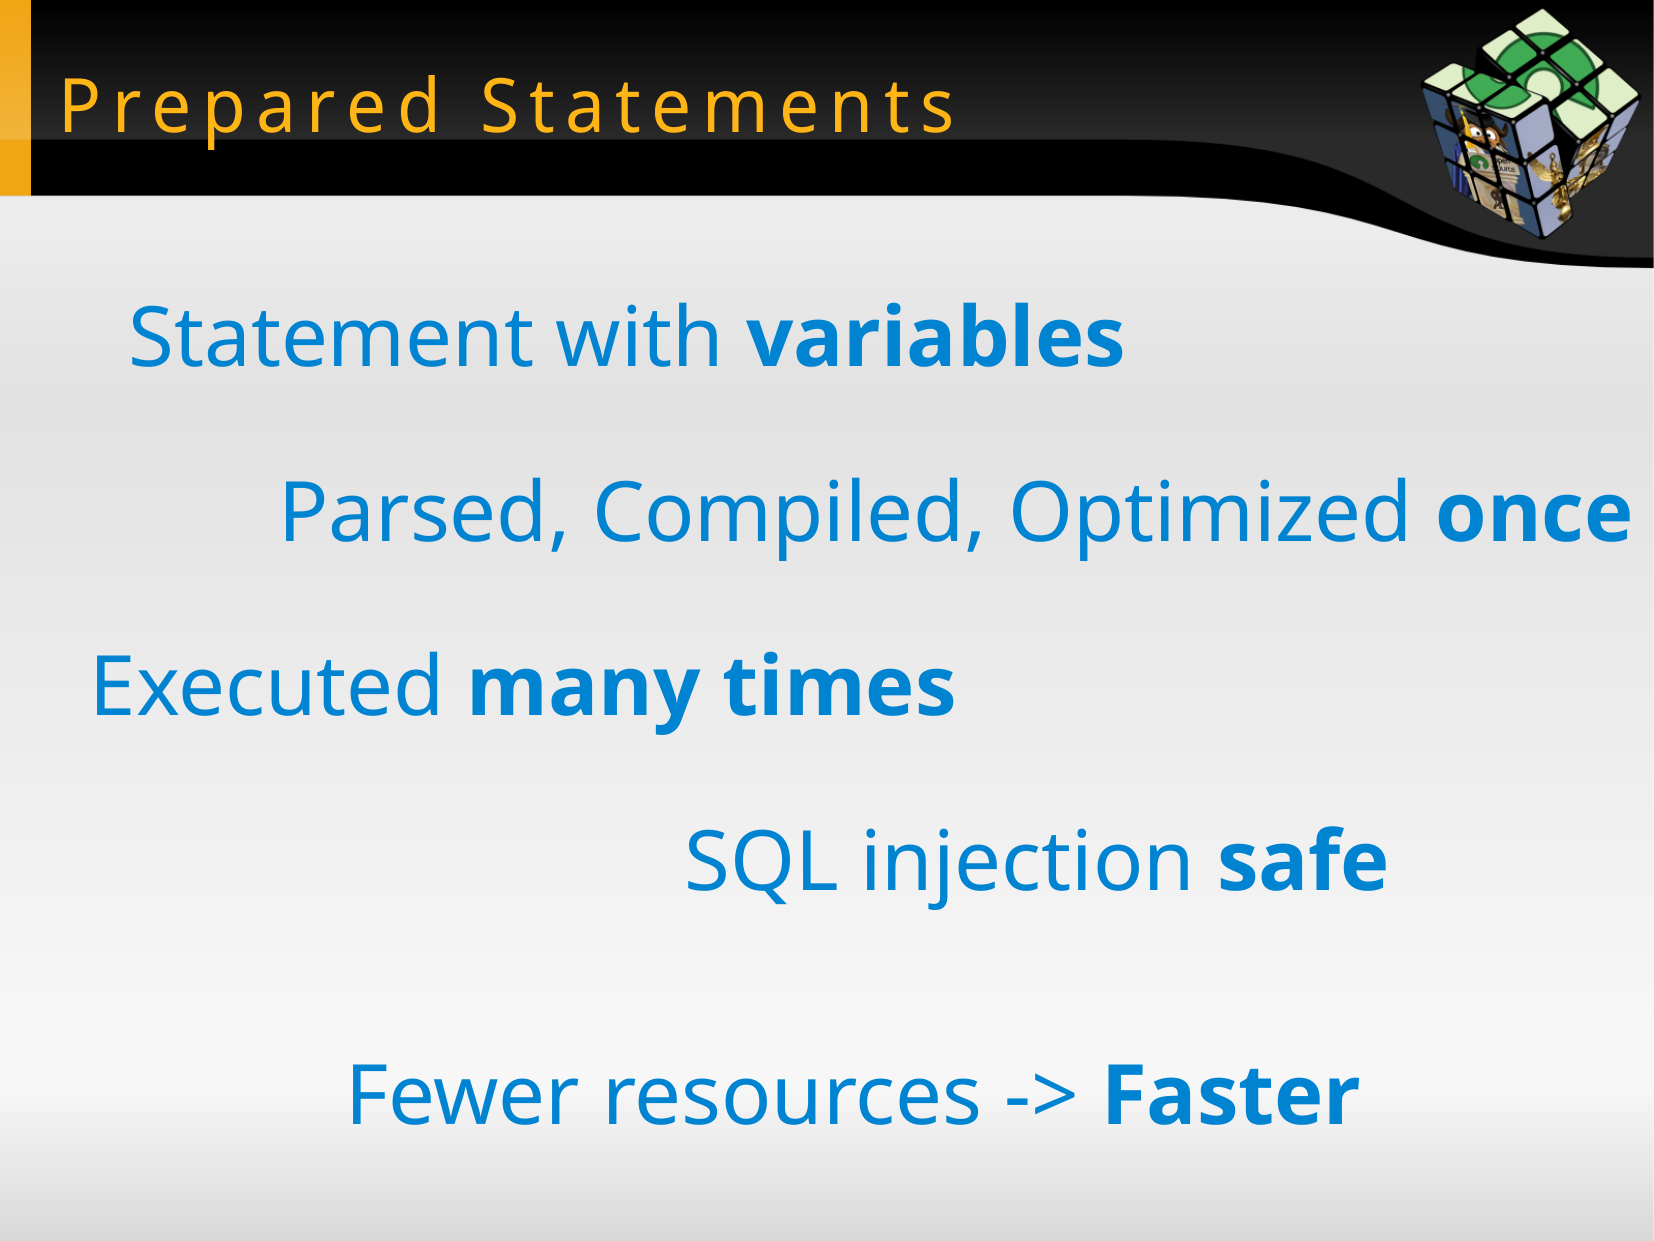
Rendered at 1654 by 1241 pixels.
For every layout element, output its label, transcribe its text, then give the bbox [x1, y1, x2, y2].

text_box Statement with variables [112, 268, 1113, 380]
text_box Executed many times [73, 618, 929, 730]
title Prepared Statements [59, 29, 1270, 178]
picture [0, 0, 1654, 1241]
text_box Parsed, Compiled, Optimized once [262, 443, 1593, 555]
text_box SQL injection safe [668, 792, 1388, 904]
text_box Fewer resources -> Faster [328, 1026, 1344, 1138]
